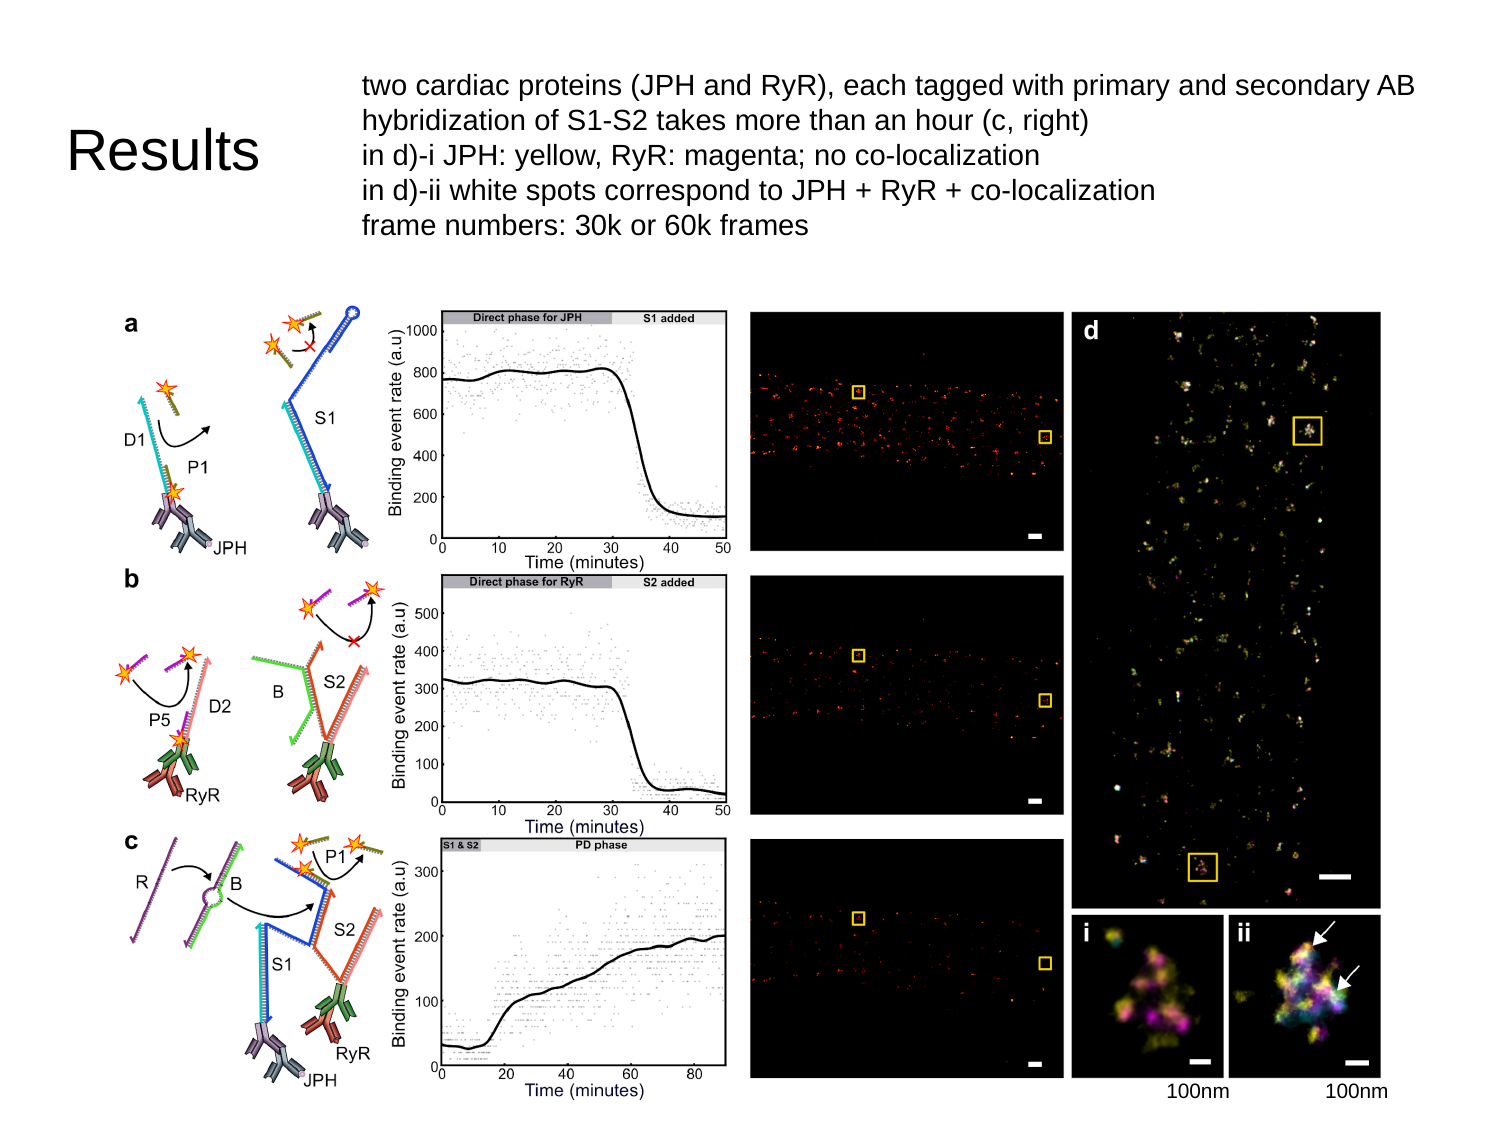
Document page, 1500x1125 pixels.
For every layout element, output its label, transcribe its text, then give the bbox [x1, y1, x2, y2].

text_box 100nm [1310, 1063, 1405, 1105]
text_box two cardiac proteins (JPH and RyR), each tagged with primary and secondary AB hybridization of S1-S2 takes more than an hour (c, right) in d)-i JPH: yellow, RyR: magenta; no co-localization in d)-ii white spots correspond to JPH + RyR + co-localization frame numbers: 30k or 60k frames [346, 51, 1449, 269]
picture [114, 304, 1385, 1100]
title Results [51, 97, 346, 223]
text_box 100nm [1151, 1063, 1246, 1105]
